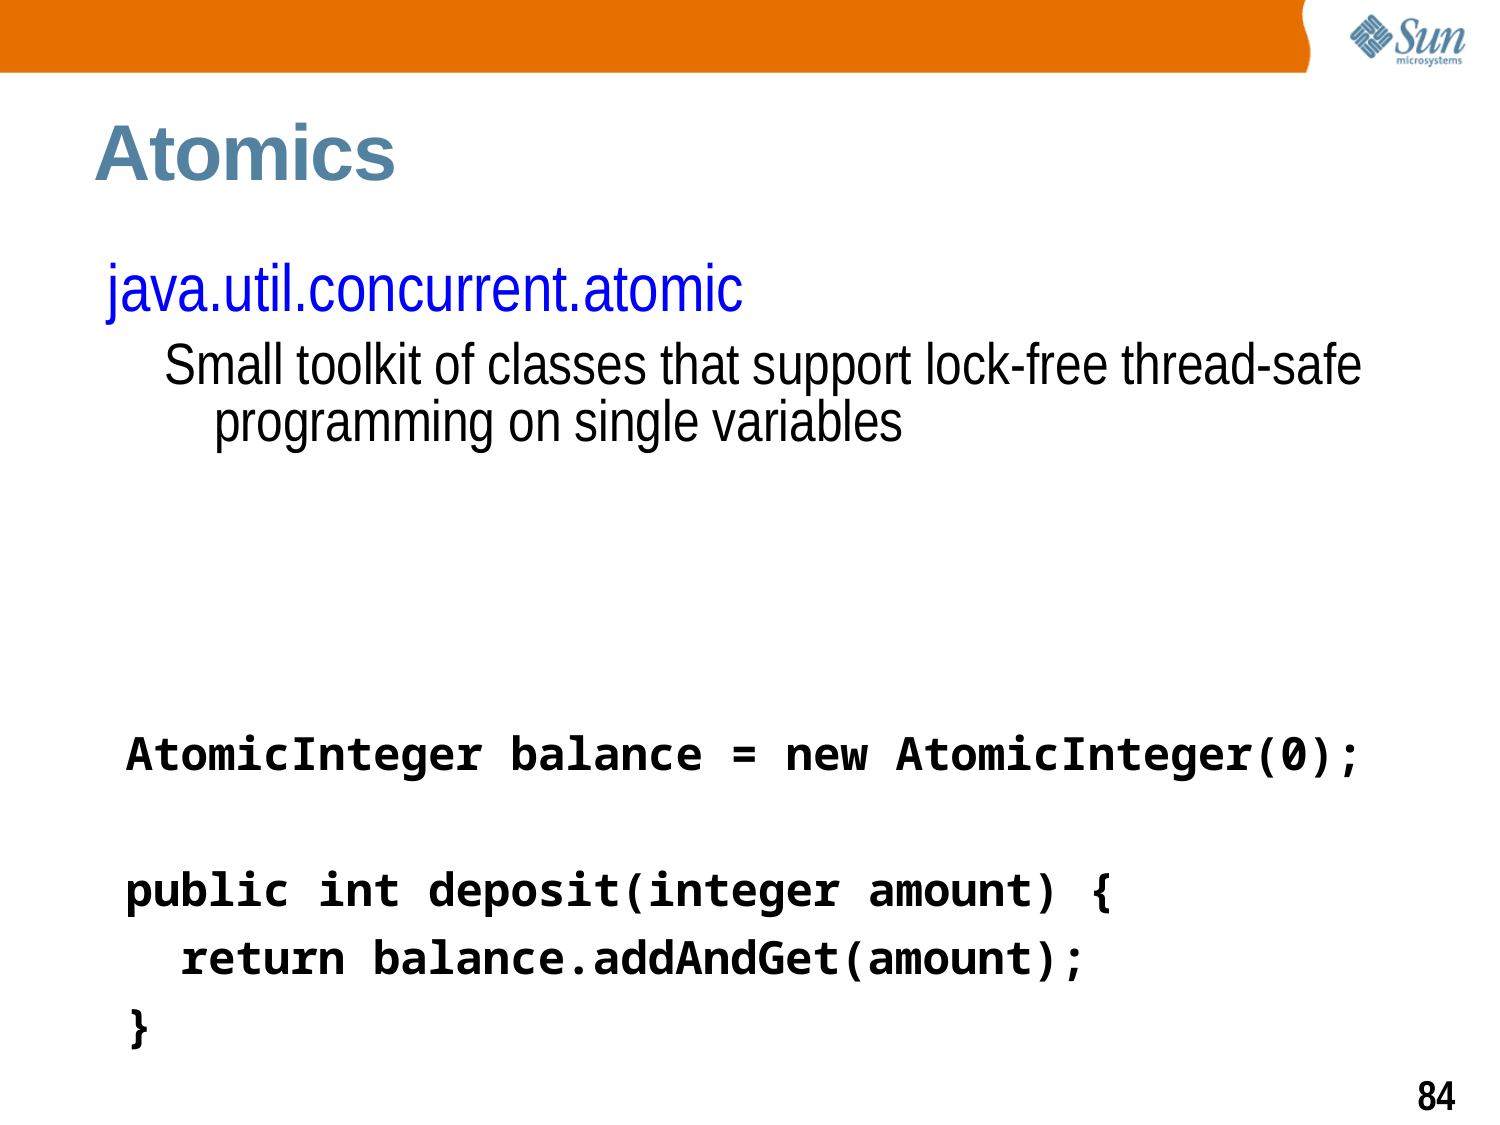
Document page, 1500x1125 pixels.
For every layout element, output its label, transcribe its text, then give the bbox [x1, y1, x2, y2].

picture [0, 0, 1500, 75]
list java.util.concurrent.atomic Small toolkit of classes that support lock-free thread-safe programming on single variables [88, 258, 1370, 968]
text_box AtomicInteger balance = new AtomicInteger(0); public int deposit(integer amount) { return balance.addAndGet(amount); } [125, 727, 1408, 1016]
title Atomics [93, 117, 1456, 259]
